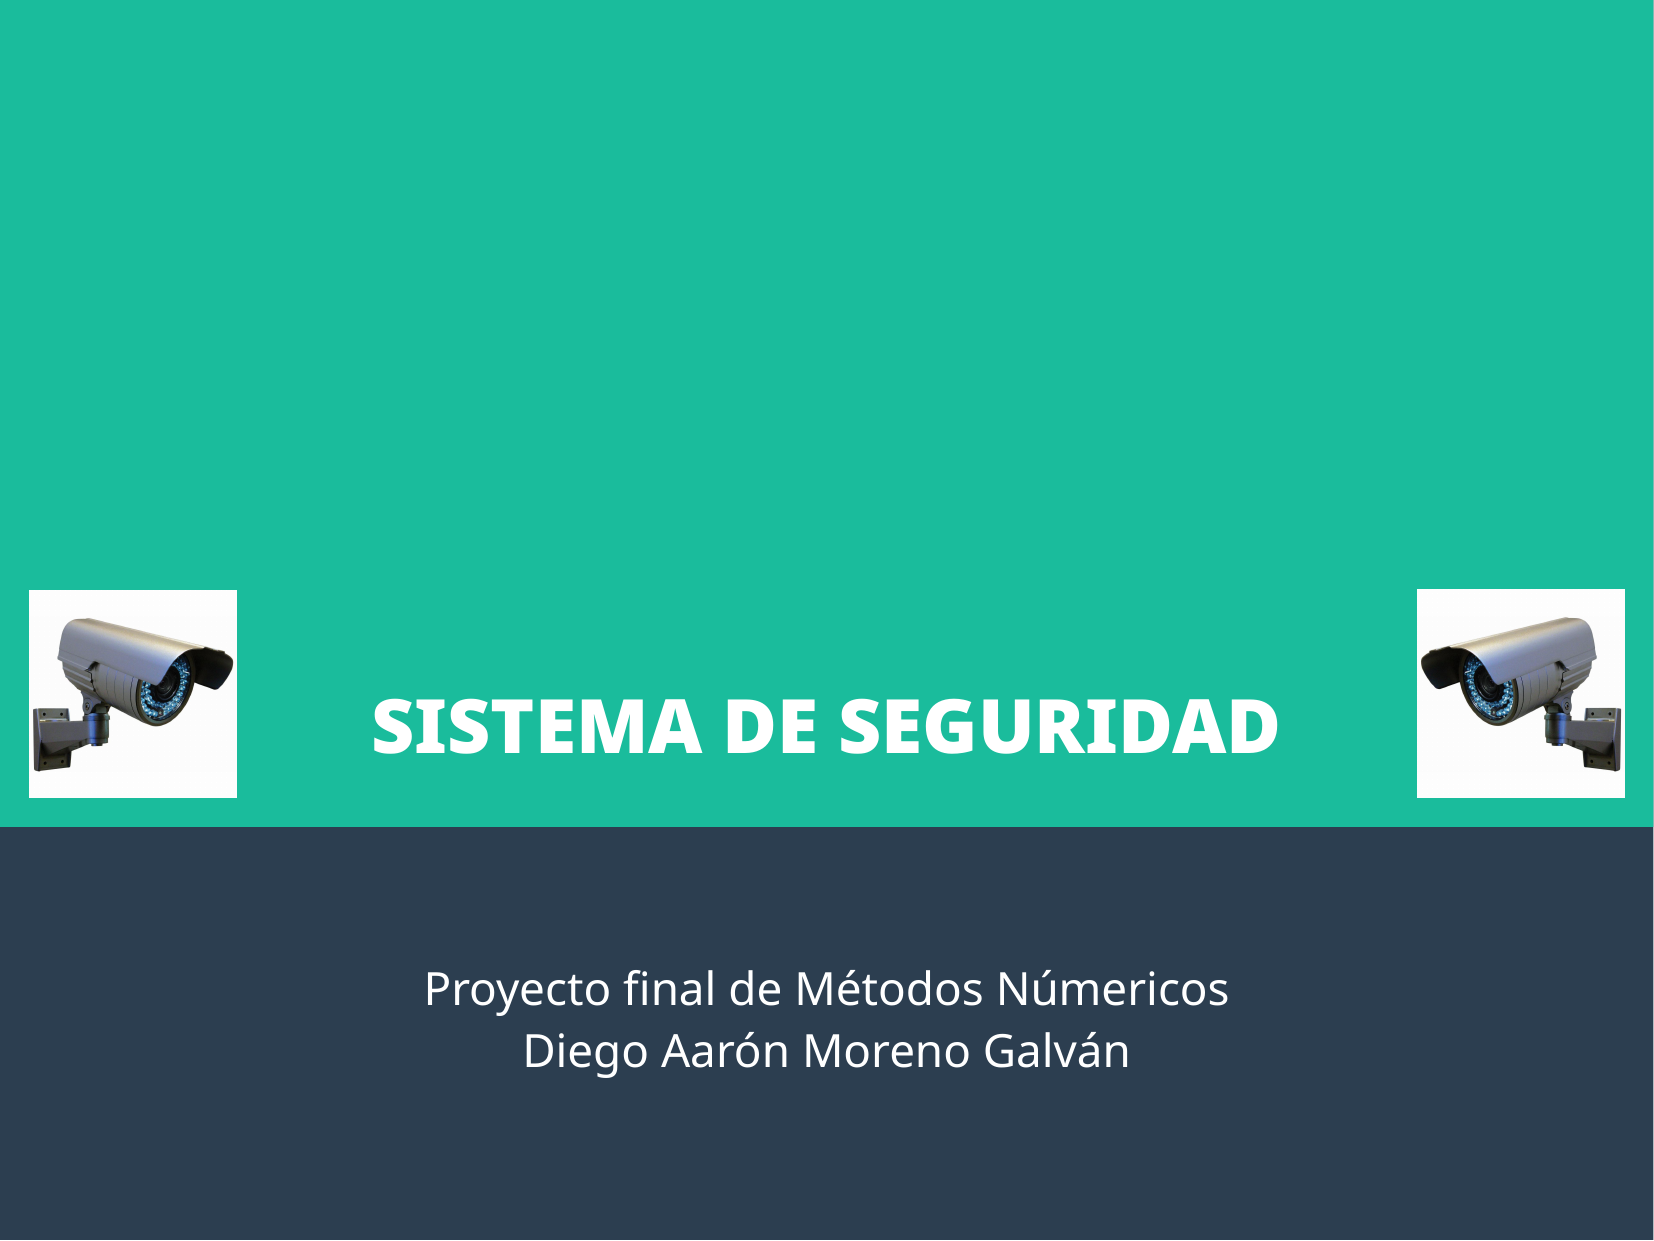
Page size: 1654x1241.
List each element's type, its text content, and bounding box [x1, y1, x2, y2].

picture [1417, 589, 1625, 798]
subtitle Proyecto final de Métodos Númericos Diego Aarón Moreno Galván [59, 856, 1595, 1182]
picture [29, 590, 237, 798]
title SISTEMA DE SEGURIDAD [237, 620, 1417, 778]
